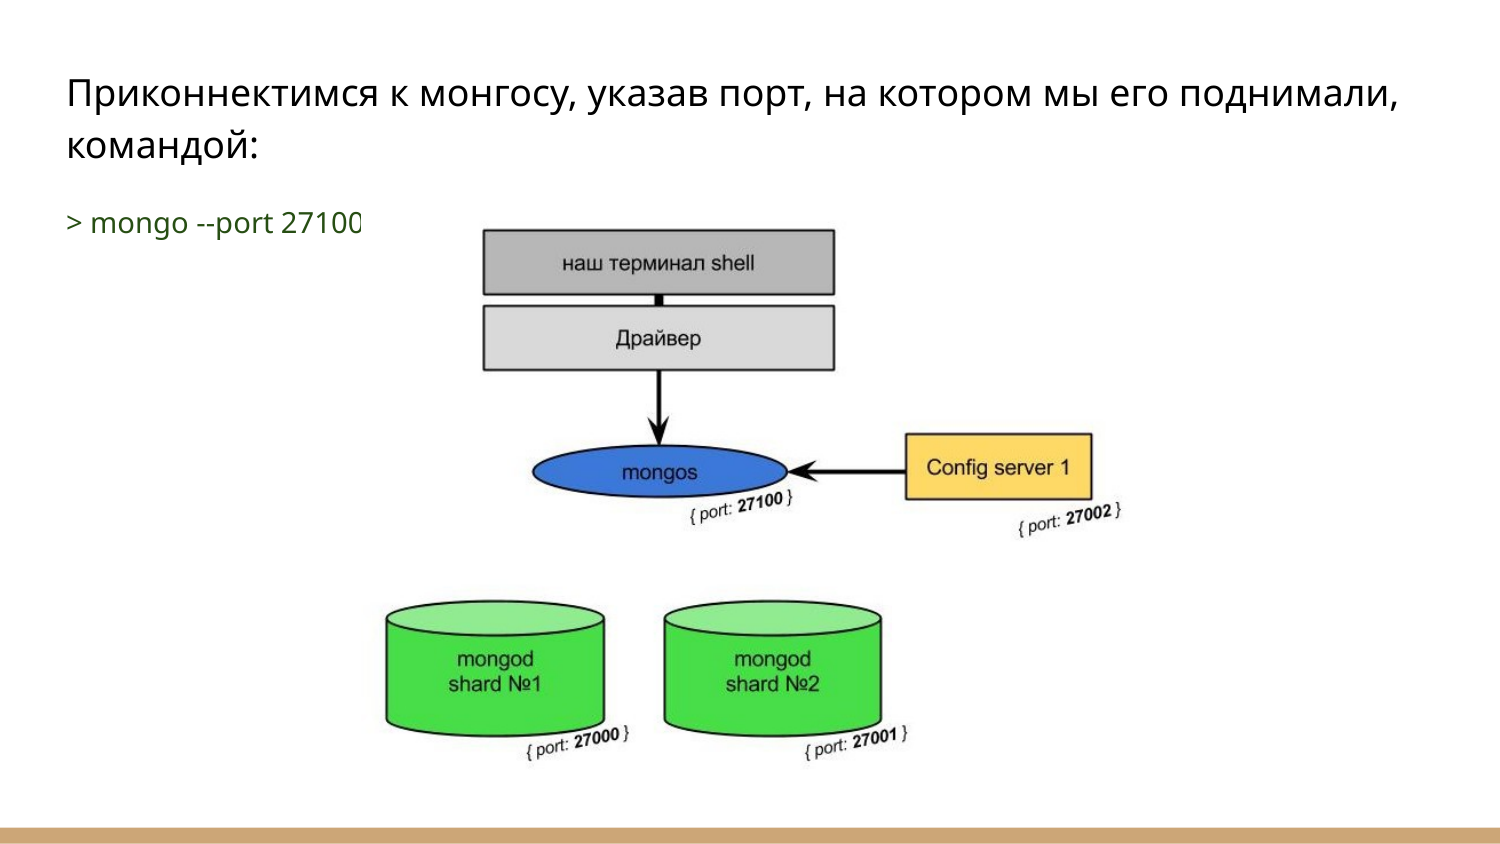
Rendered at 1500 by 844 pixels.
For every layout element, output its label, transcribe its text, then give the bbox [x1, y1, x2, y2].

picture [361, 184, 1138, 810]
list Приконнектимся к монгосу, указав порт, на котором мы его поднимали, командой: > mongo --port 27100 [51, 47, 1449, 265]
